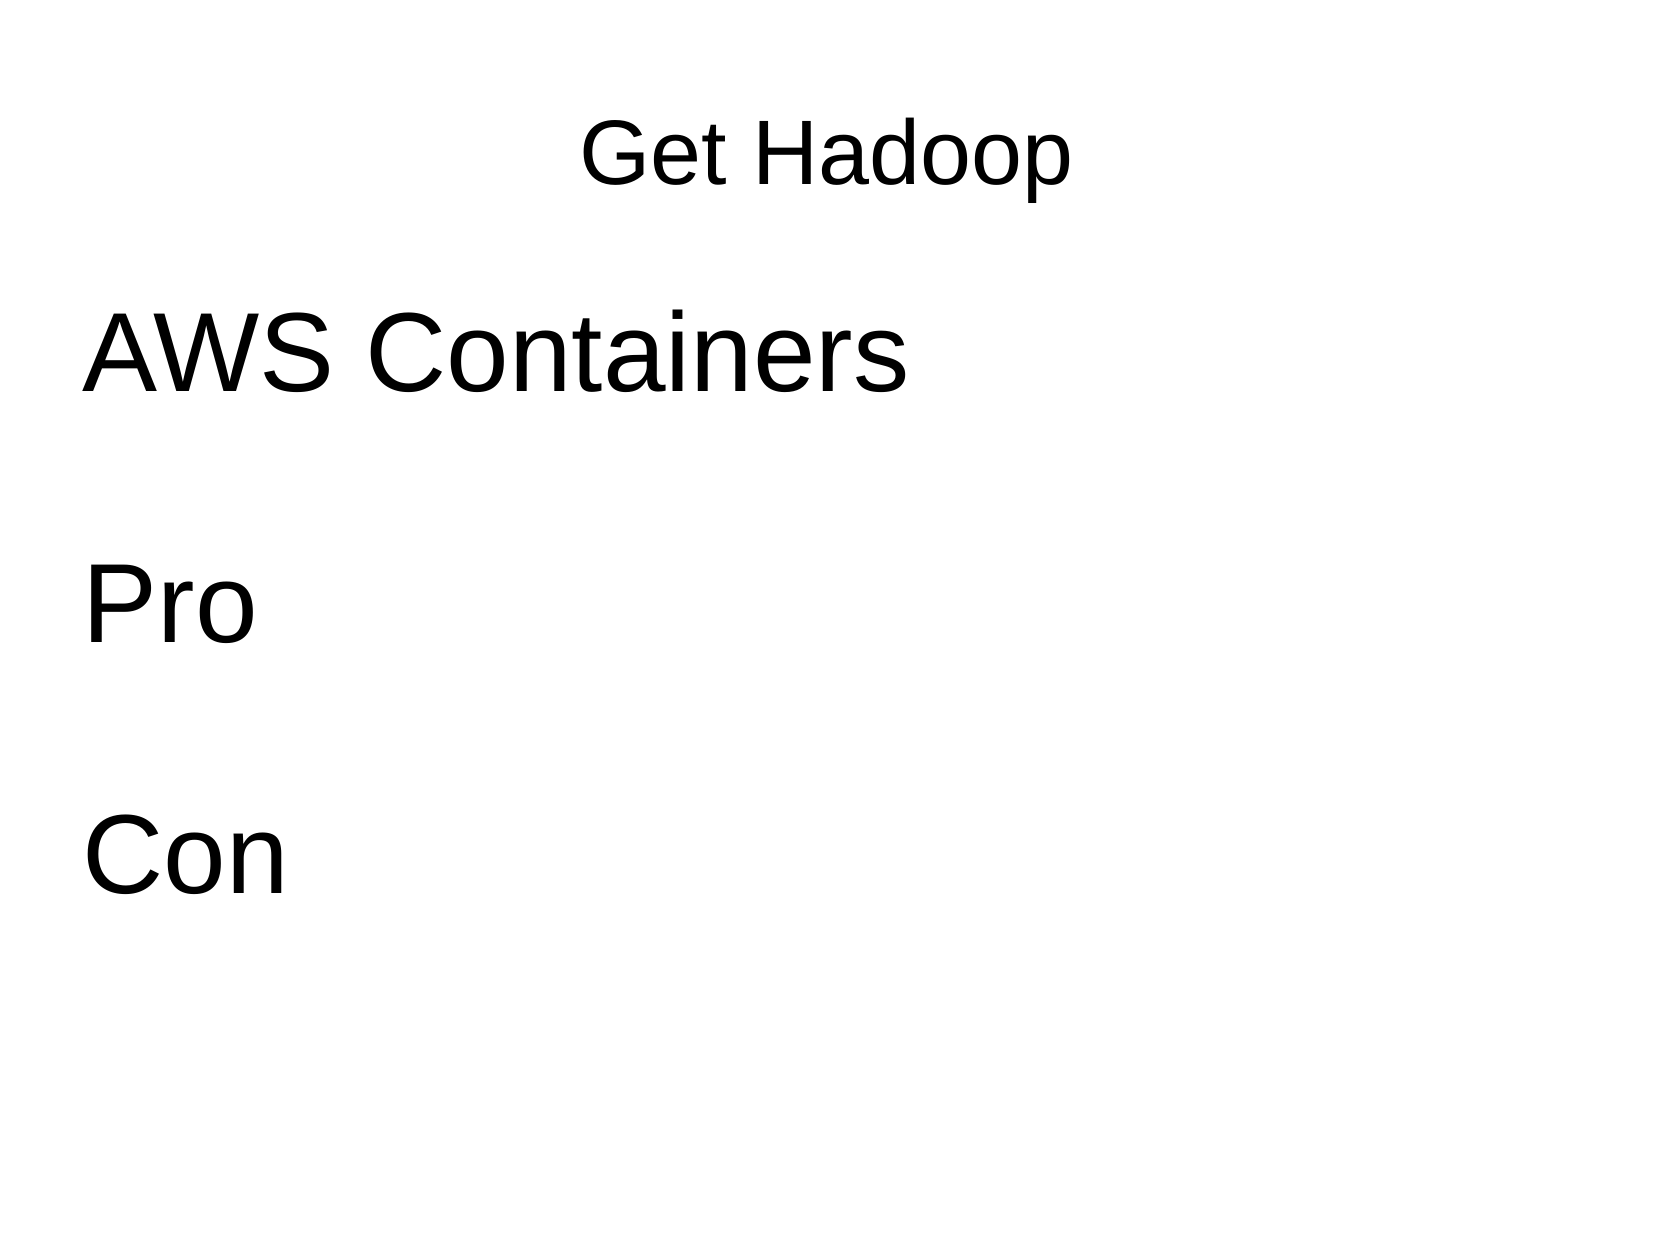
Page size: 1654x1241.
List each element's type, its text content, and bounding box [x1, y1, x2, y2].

title Get Hadoop [82, 49, 1571, 257]
subtitle AWS Containers Pro Con [82, 290, 1571, 1010]
